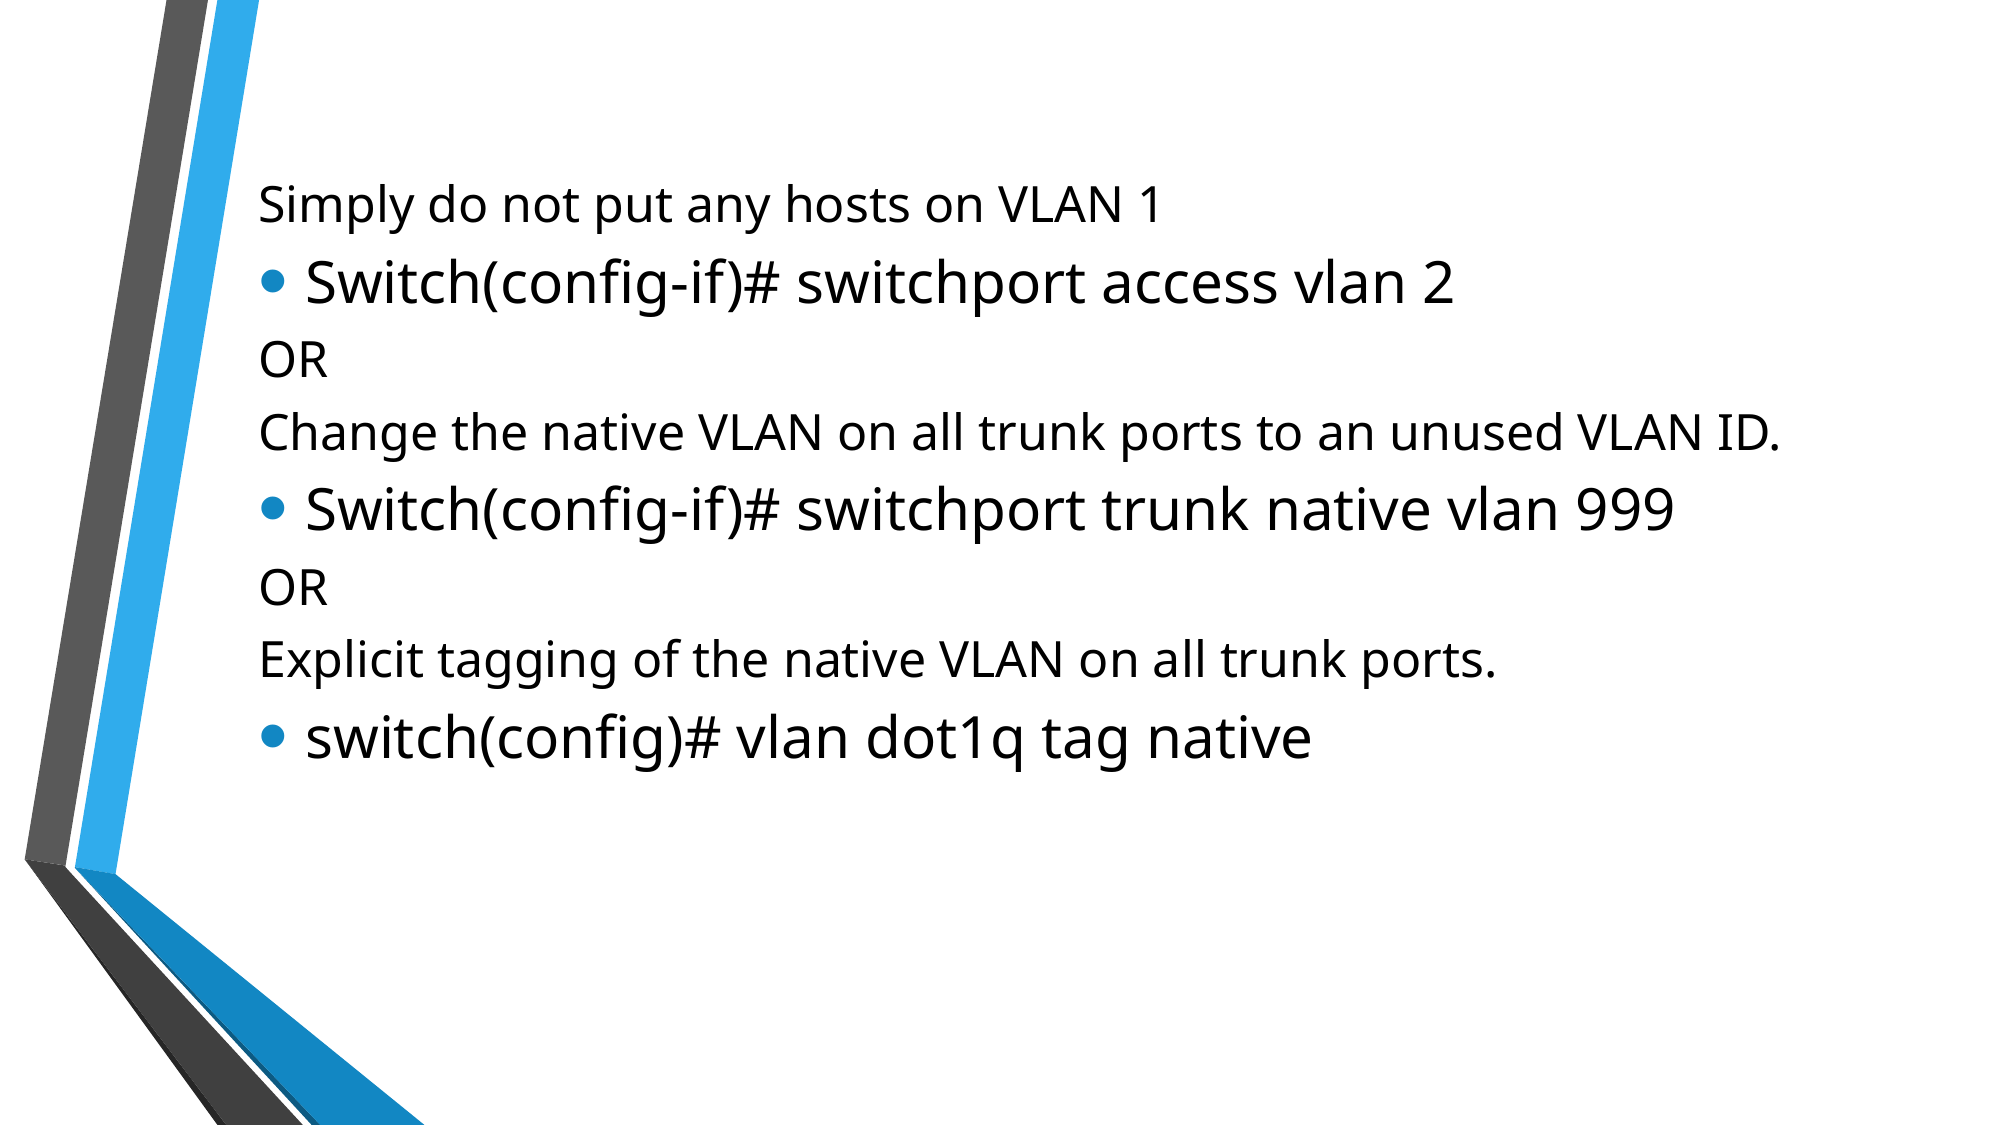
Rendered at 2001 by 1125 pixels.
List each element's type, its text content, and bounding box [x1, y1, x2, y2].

list Simply do not put any hosts on VLAN 1 Switch(config-if)# switchport access vlan 2 OR Change the native VLAN on all trunk ports to an unused VLAN ID. Switch(config-if)# switchport trunk native vlan 999 OR Explicit tagging of the native VLAN on all trunk ports. switch(config)# vlan dot1q tag native [243, 164, 1887, 1018]
